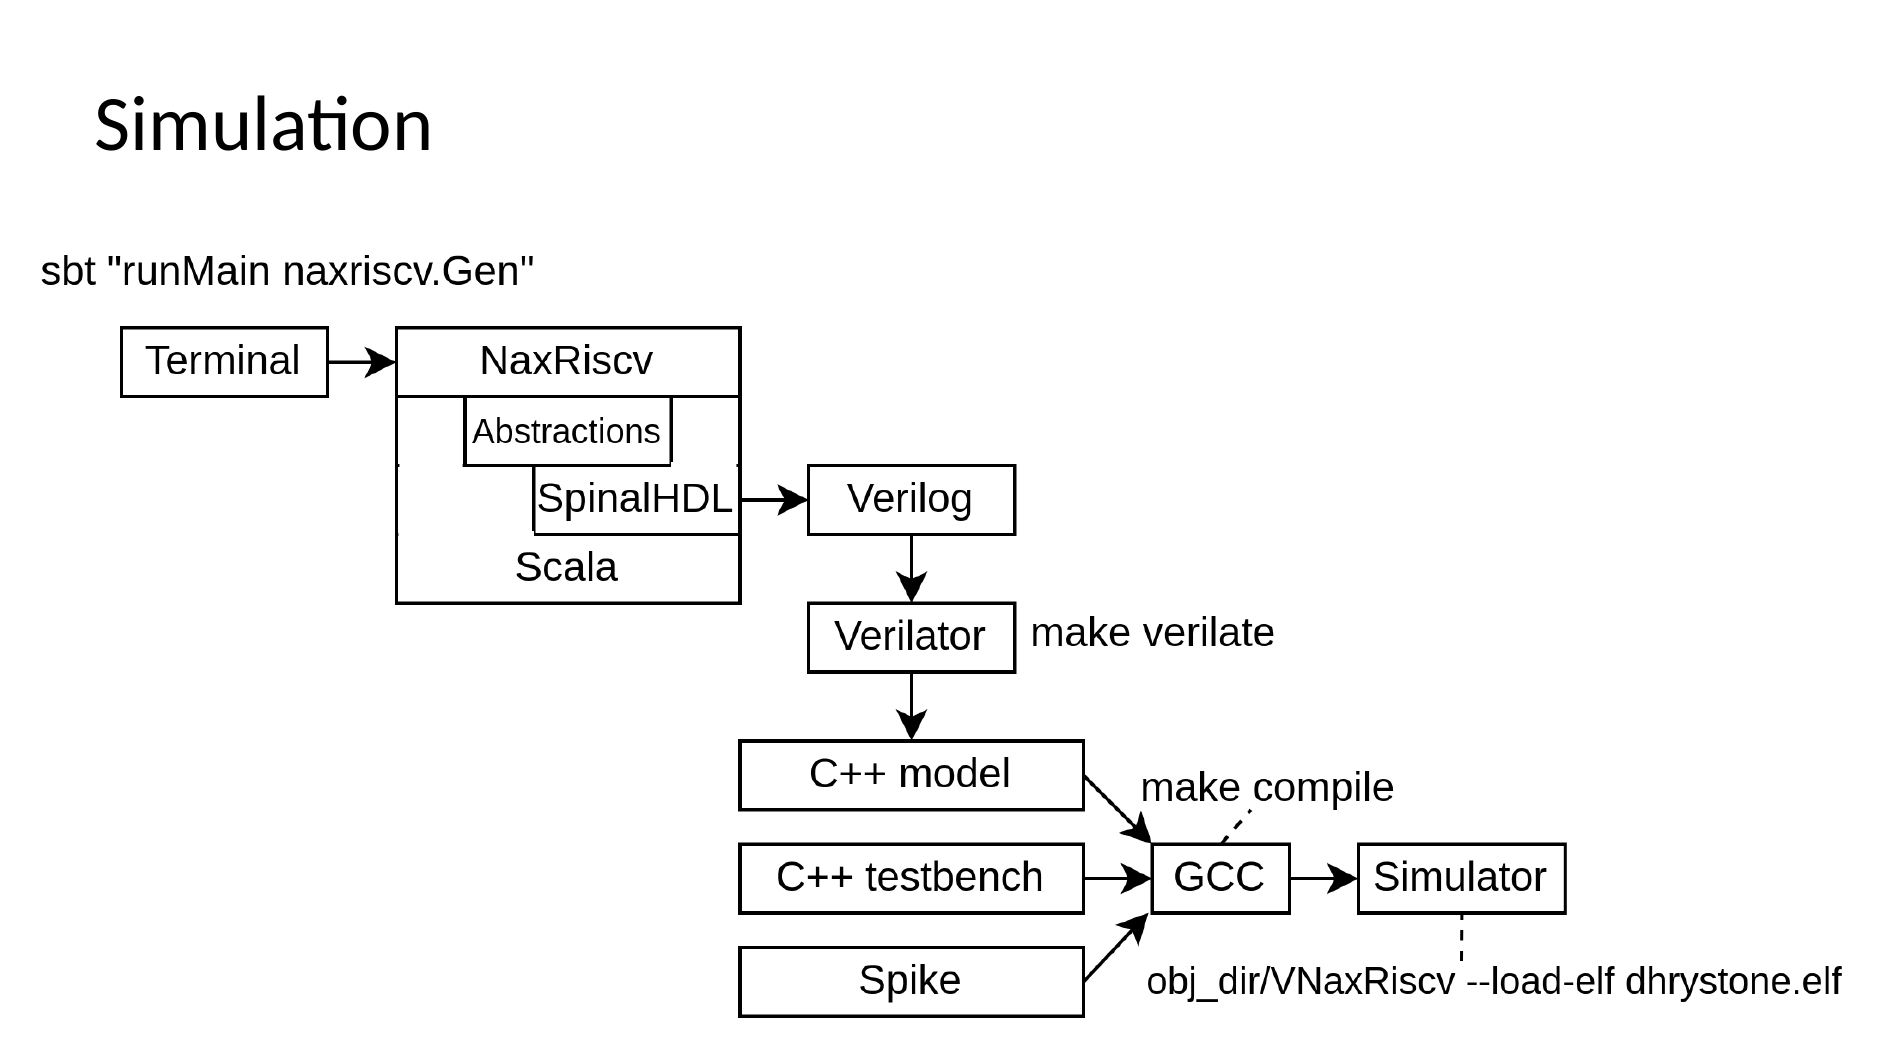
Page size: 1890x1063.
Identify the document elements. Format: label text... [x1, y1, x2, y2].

title Simulation [94, 42, 1796, 188]
picture [0, 188, 1890, 1052]
